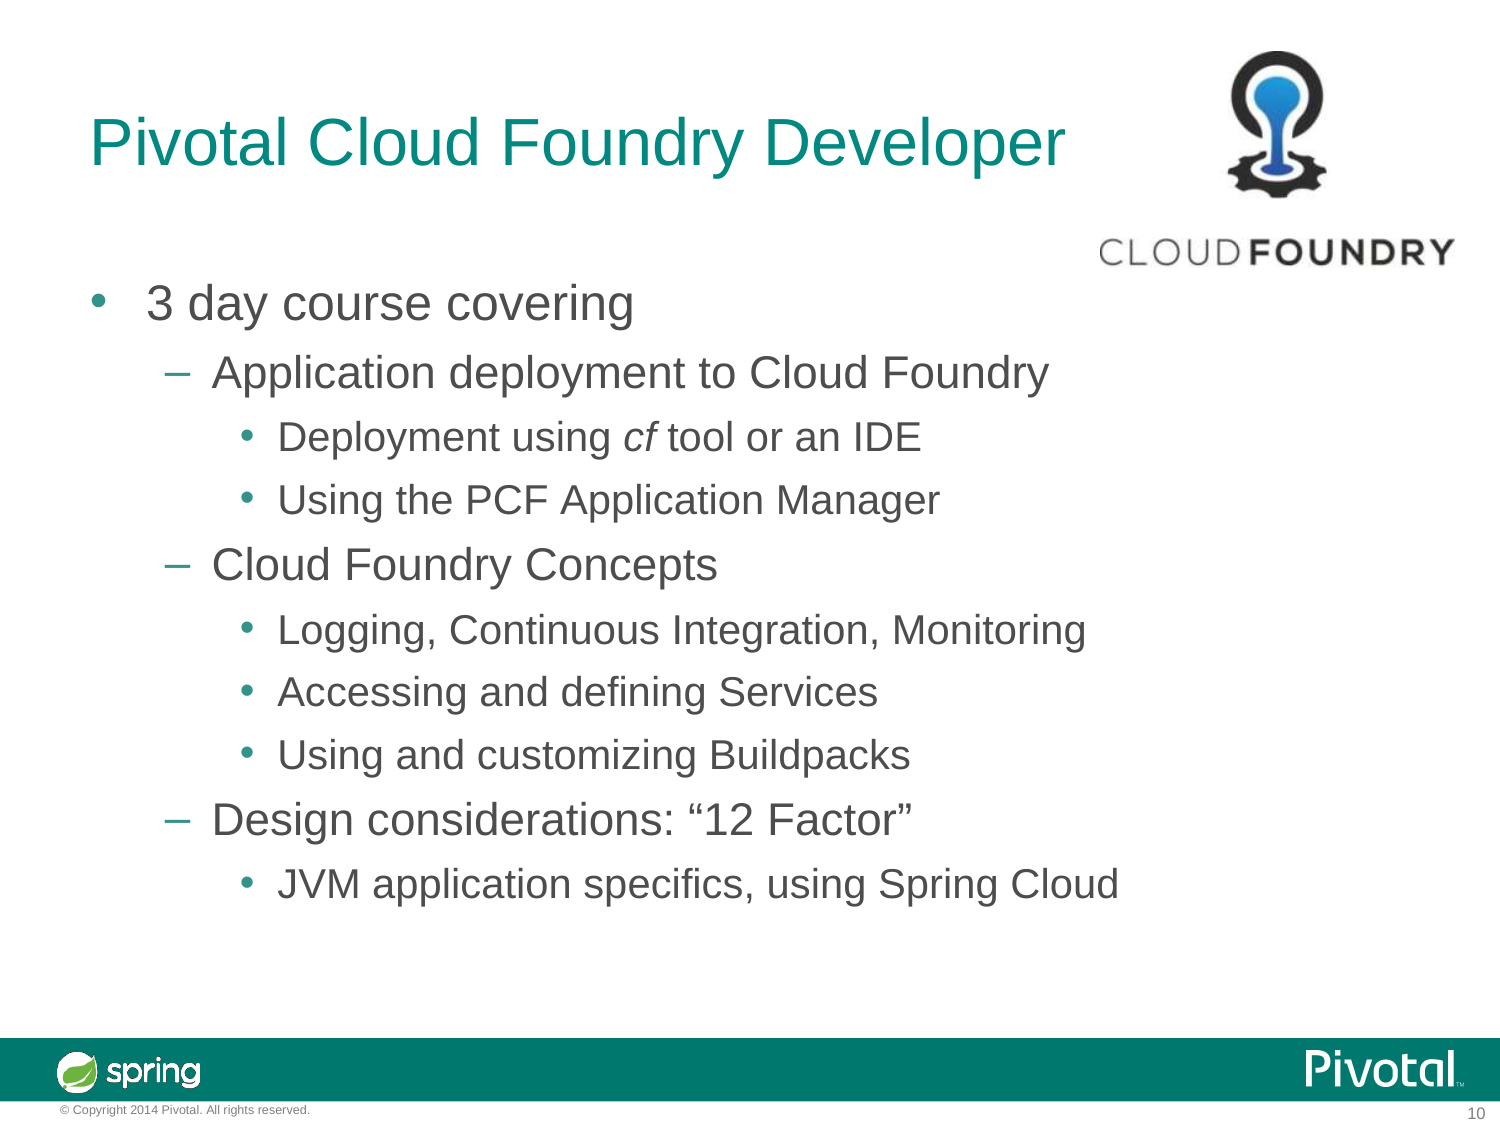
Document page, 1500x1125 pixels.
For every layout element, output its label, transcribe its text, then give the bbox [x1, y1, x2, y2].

picture [1100, 51, 1456, 286]
title Pivotal Cloud Foundry Developer [75, 45, 1426, 233]
picture [1306, 1050, 1464, 1087]
list 3 day course covering Application deployment to Cloud Foundry Deployment using cf tool or an IDE Using the PCF Application Manager Cloud Foundry Concepts Logging, Continuous Integration, Monitoring Accessing and defining Services Using and customizing Buildpacks Design considerations: “12 Factor” JVM application specifics, using Spring Cloud [75, 262, 1426, 1005]
picture [32, 1041, 210, 1103]
